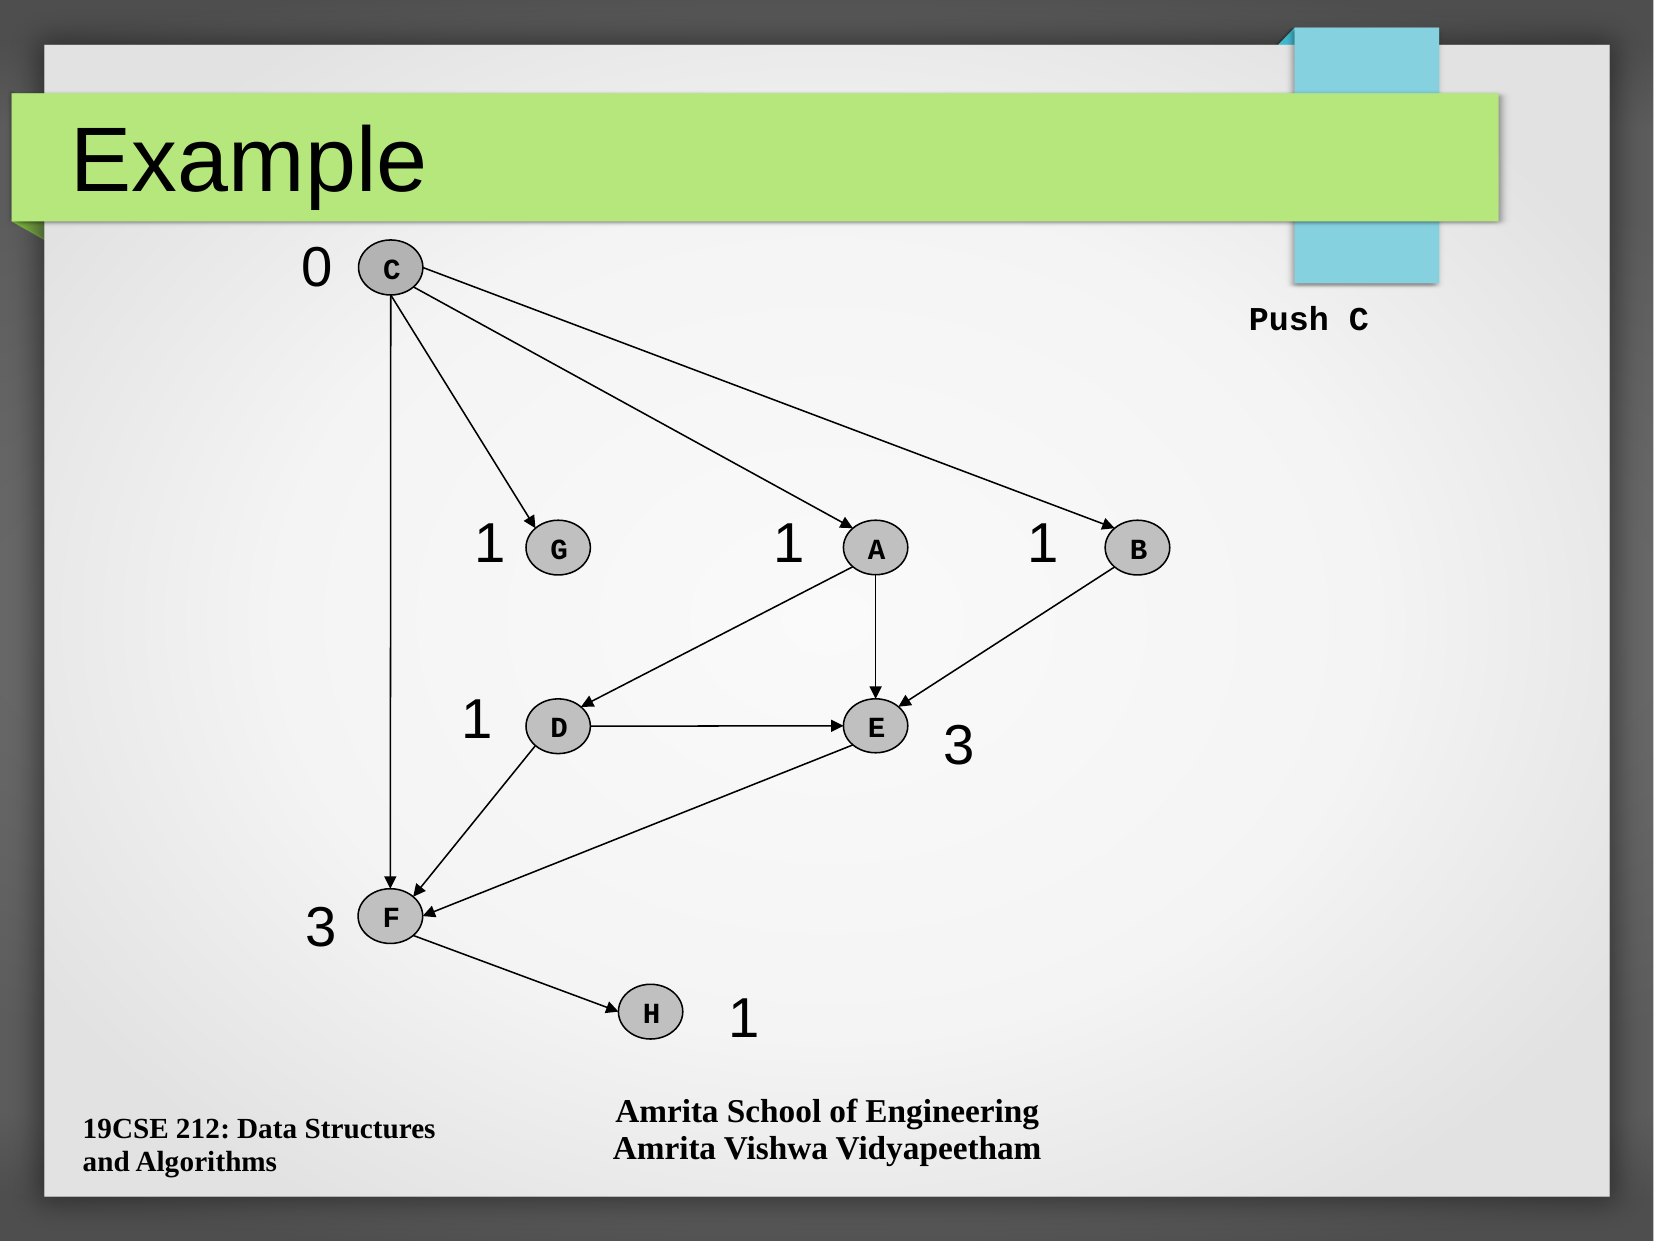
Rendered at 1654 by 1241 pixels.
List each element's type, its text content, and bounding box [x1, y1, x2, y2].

text_box 3 [290, 882, 359, 967]
text_box G [528, 520, 591, 575]
text_box Push C [1233, 281, 1385, 345]
text_box 1 [759, 498, 827, 583]
text_box C [358, 239, 423, 295]
text_box 3 [928, 700, 997, 785]
title Example [70, 106, 1229, 213]
text_box H [618, 984, 683, 1040]
text_box 1 [713, 974, 782, 1058]
text_box 0 [286, 223, 355, 307]
text_box F [359, 888, 423, 944]
text_box B [1105, 520, 1170, 575]
text_box E [843, 698, 908, 753]
text_box 1 [446, 674, 515, 759]
text_box 1 [1013, 498, 1081, 583]
text_box 1 [459, 498, 528, 583]
text_box A [843, 520, 908, 575]
picture [0, 0, 1654, 1241]
text_box D [526, 698, 591, 754]
